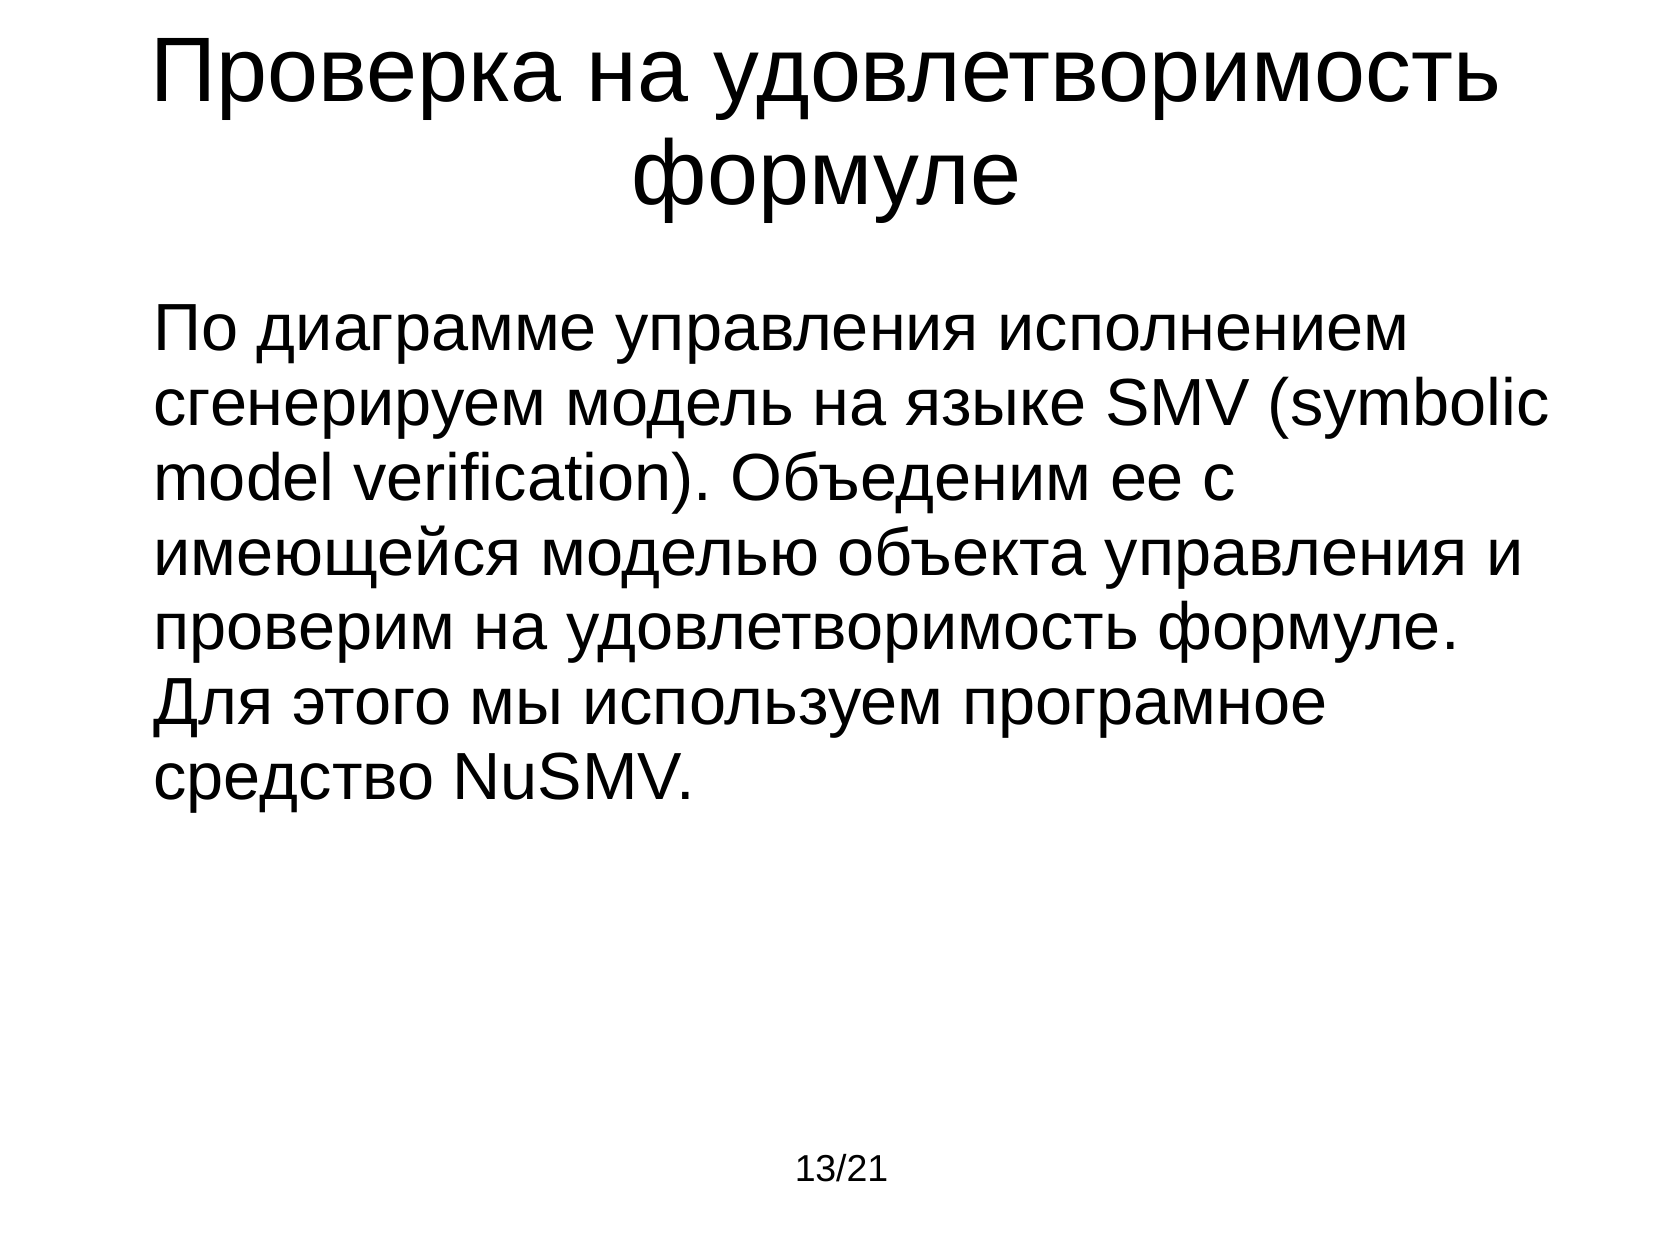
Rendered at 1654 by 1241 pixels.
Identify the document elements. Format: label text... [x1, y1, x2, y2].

text_box 13/21 [780, 1140, 916, 1197]
title Проверка на удовлетворимость формуле [82, 17, 1571, 226]
list По диаграмме управления исполнением сгенерируем модель на языке SMV (symbolic model verification). Объеденим ее с имеющейся моделью объекта управления и проверим на удовлетворимость формуле. Для этого мы используем програмное средство NuSMV. [82, 290, 1571, 1010]
